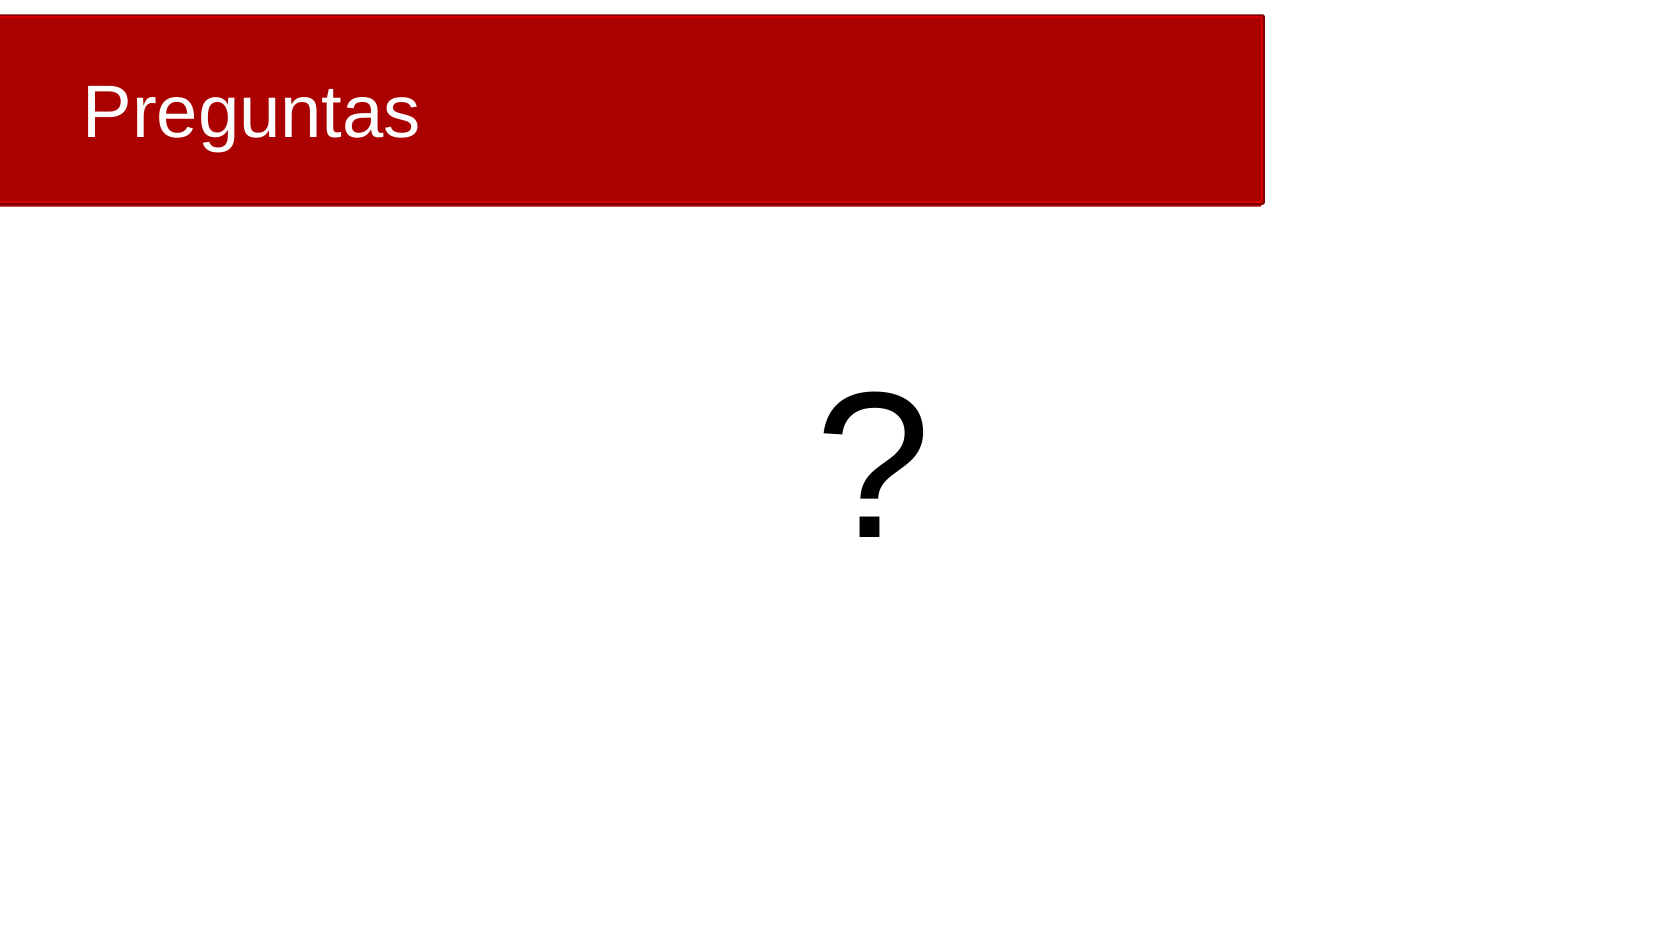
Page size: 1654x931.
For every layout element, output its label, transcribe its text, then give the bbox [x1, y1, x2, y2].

list ? [0, 0, 1654, 931]
